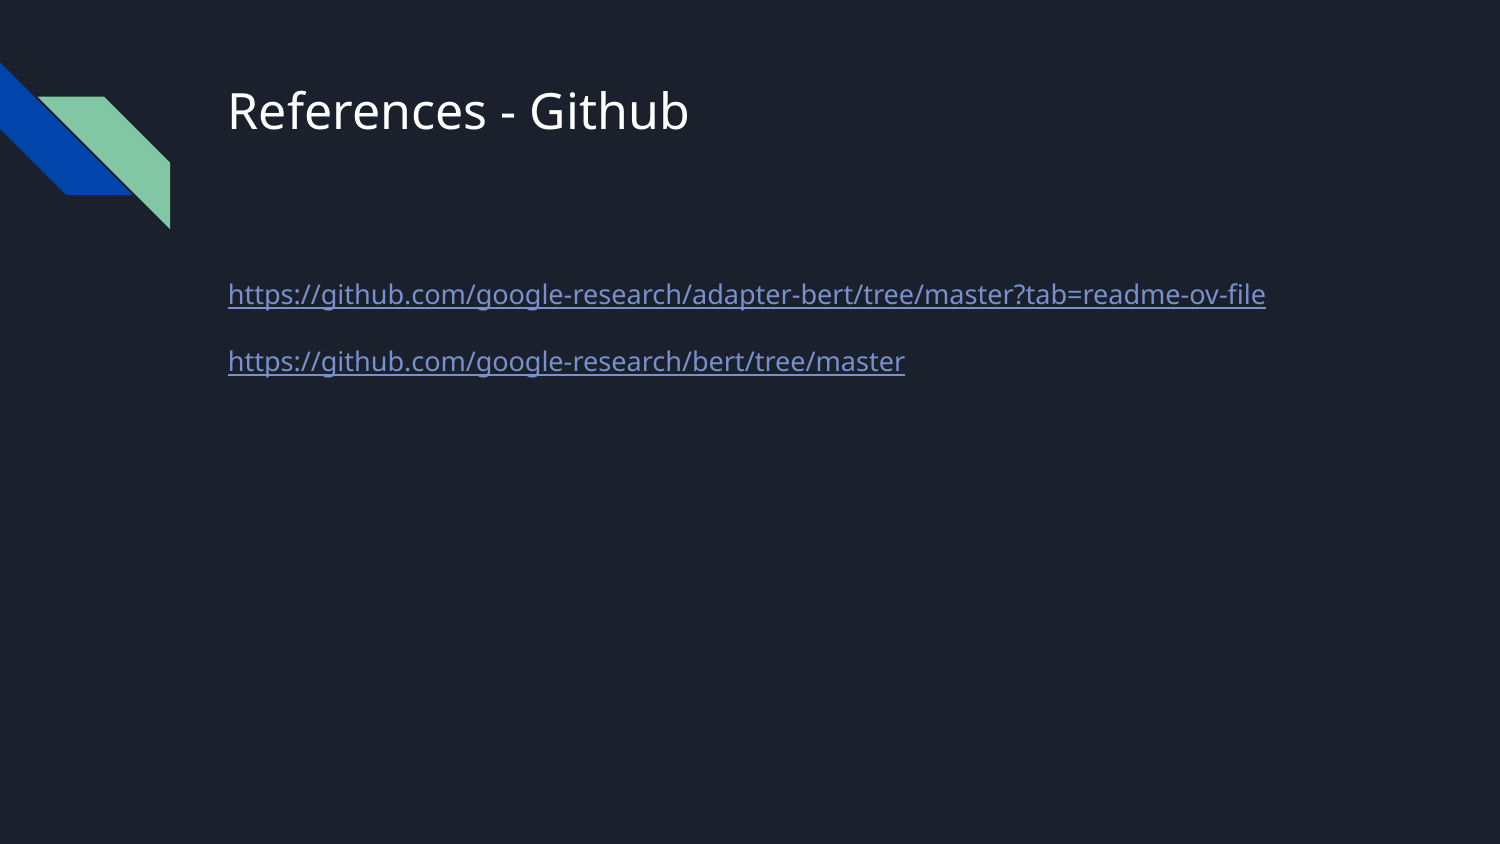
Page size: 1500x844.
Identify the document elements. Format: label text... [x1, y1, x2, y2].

title References - Github [212, 64, 1368, 215]
list https://github.com/google-research/adapter-bert/tree/master?tab=readme-ov-file https://github.com/google-research/bert/tree/master [212, 257, 1368, 735]
